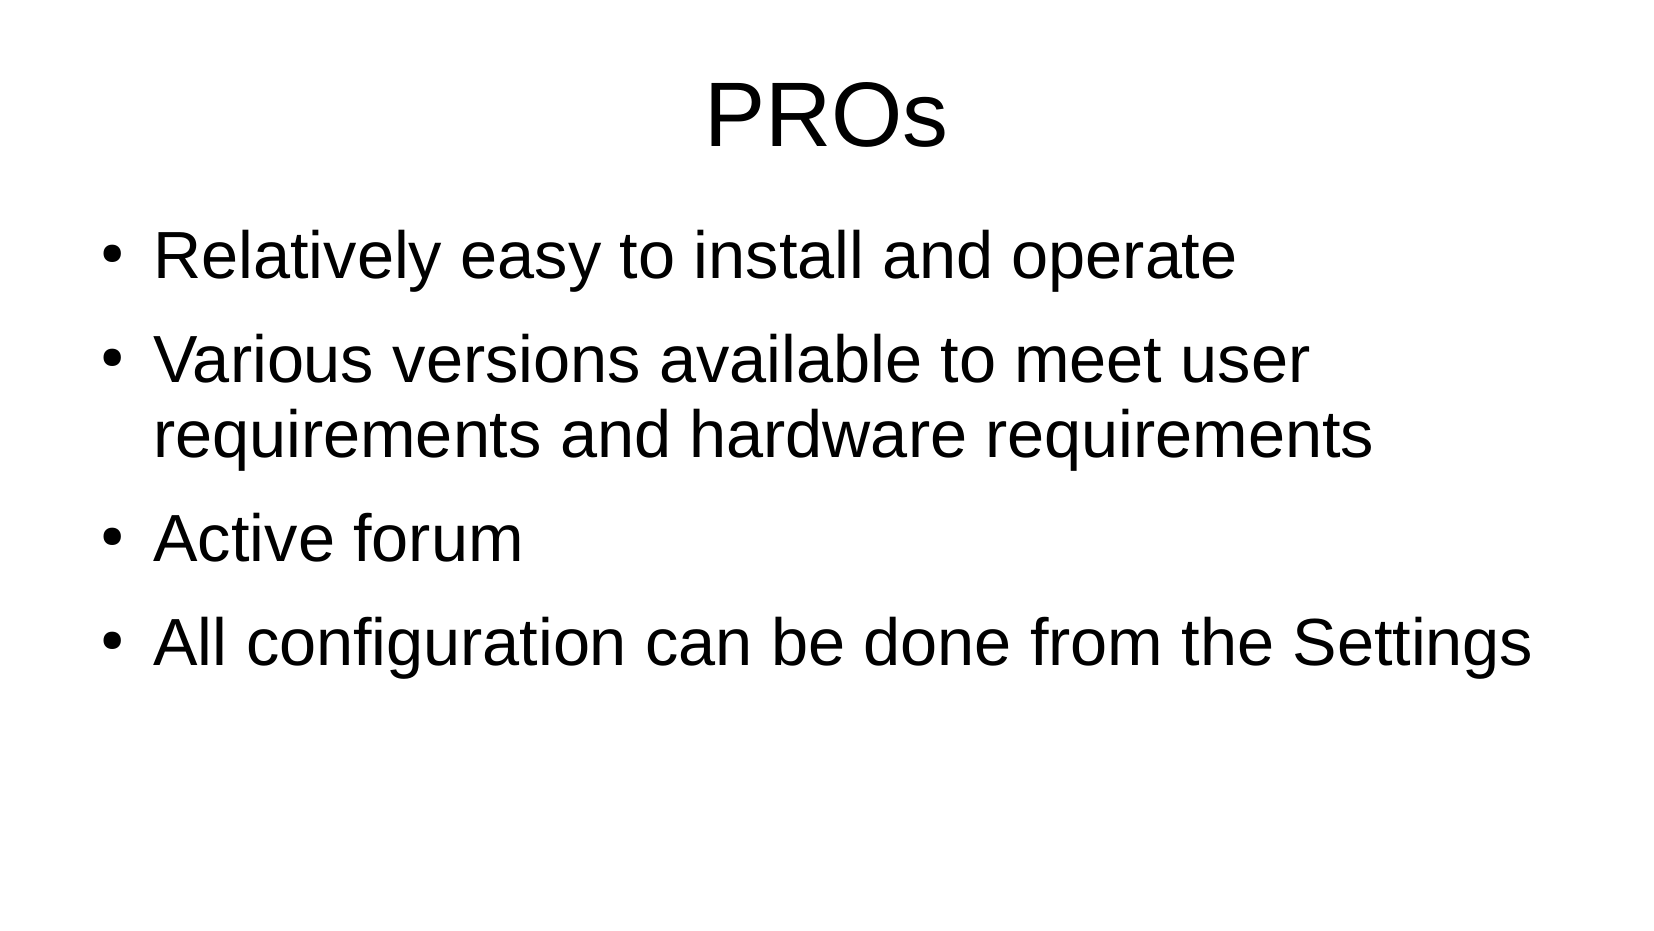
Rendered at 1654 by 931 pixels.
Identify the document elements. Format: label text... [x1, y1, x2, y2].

title PROs [82, 37, 1571, 193]
list Relatively easy to install and operate Various versions available to meet user requirements and hardware requirements Active forum All configuration can be done from the Settings [82, 217, 1571, 758]
